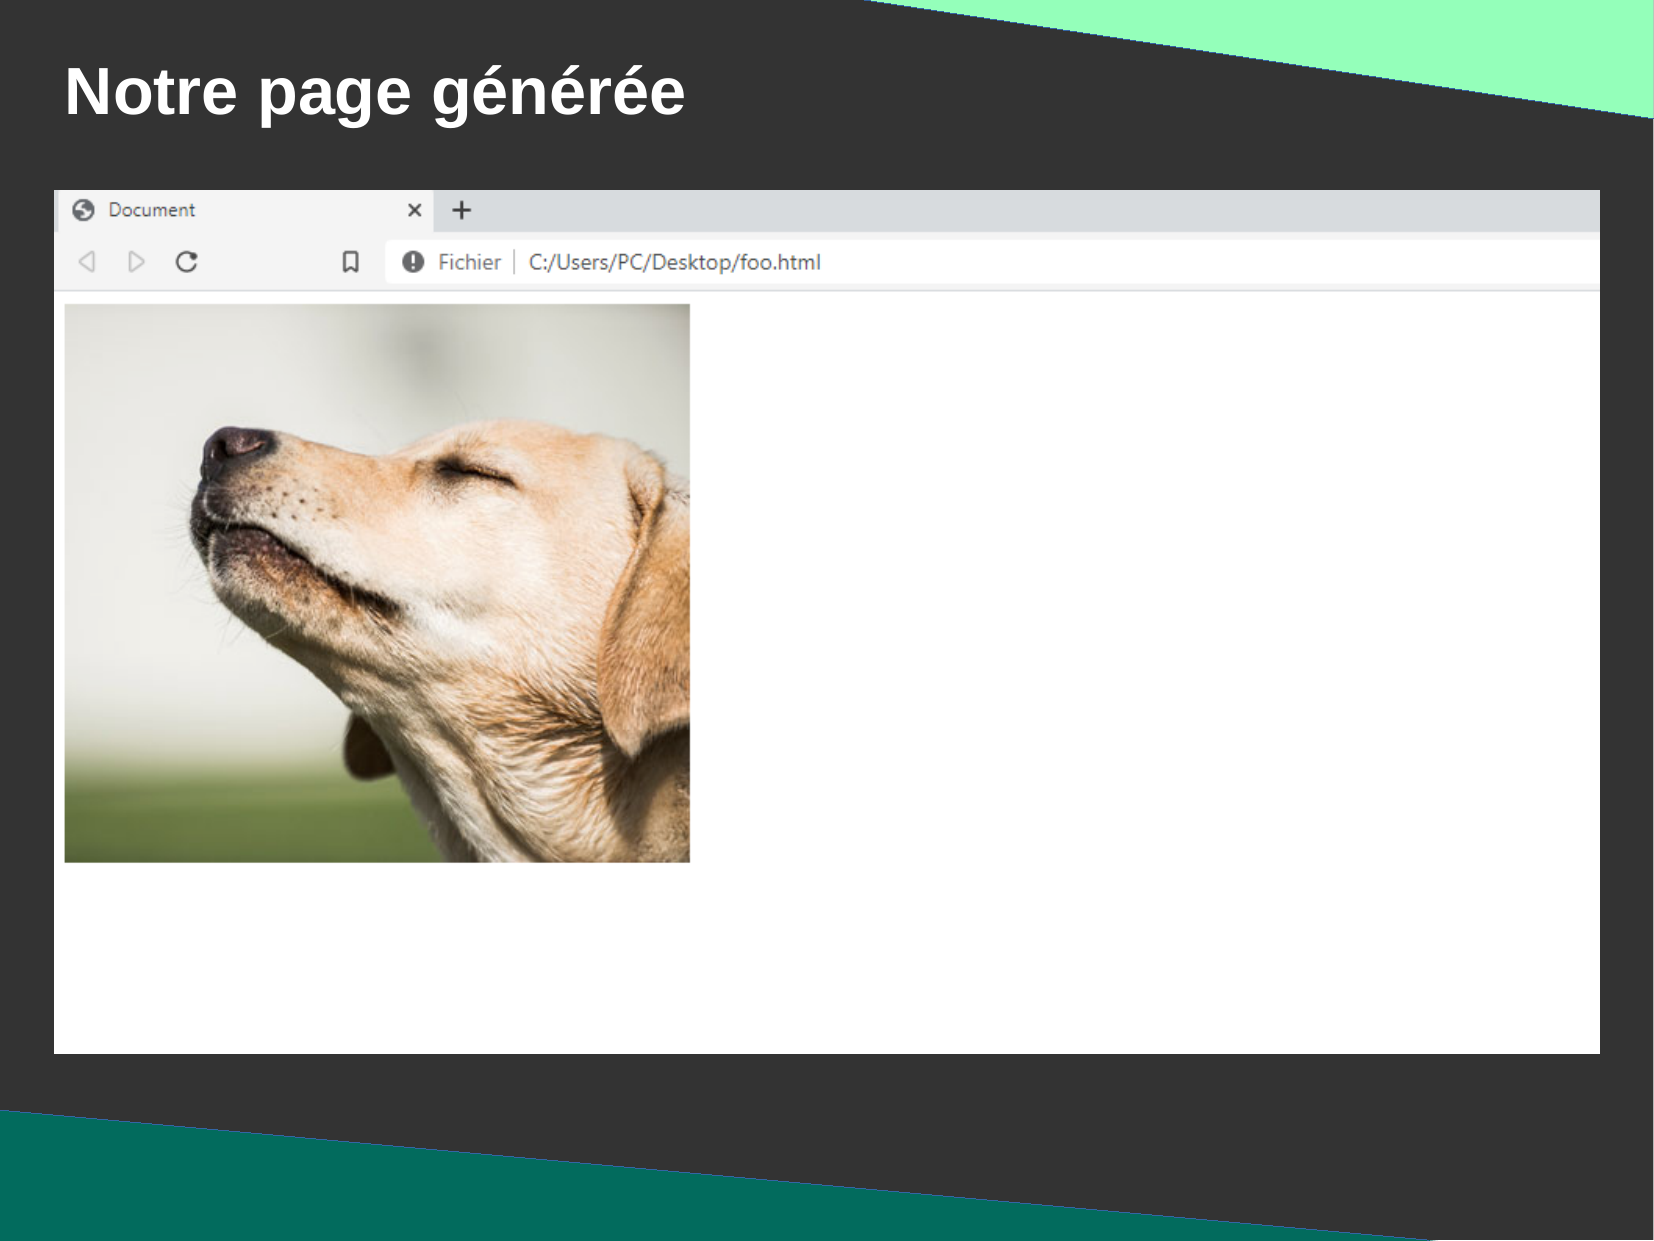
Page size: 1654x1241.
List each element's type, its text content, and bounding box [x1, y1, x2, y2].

title Notre page générée [64, 54, 1553, 157]
text_box [864, 0, 1654, 119]
picture [54, 190, 1600, 1054]
